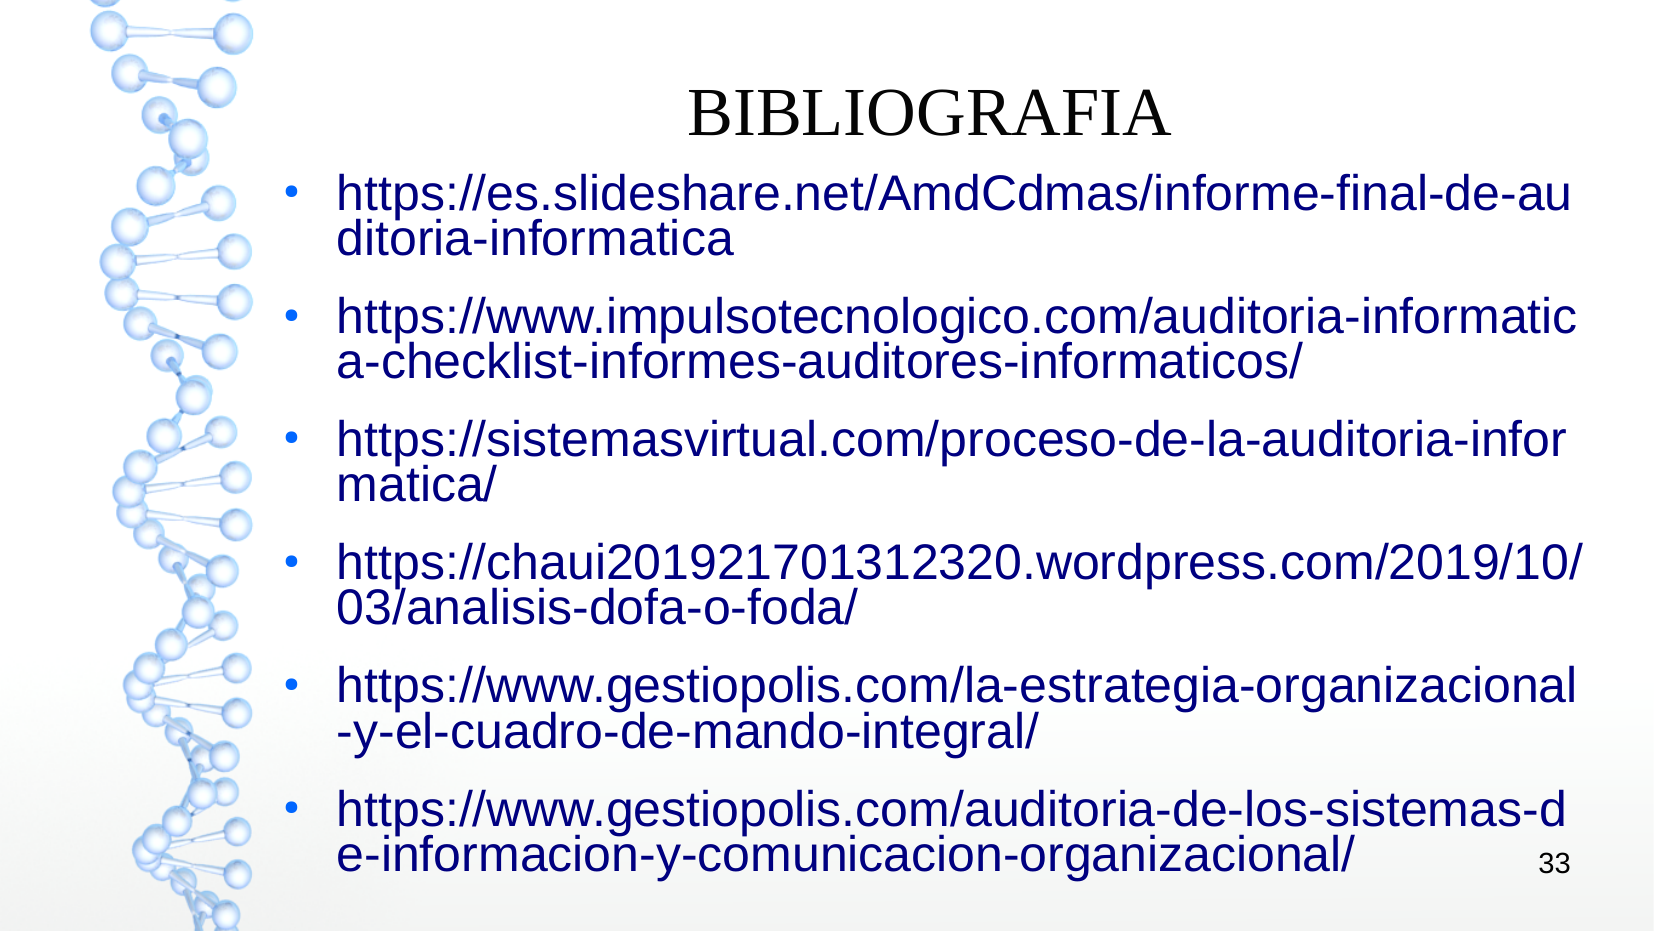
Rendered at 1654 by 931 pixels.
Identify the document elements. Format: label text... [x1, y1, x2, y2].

title BIBLIOGRAFIA [265, 35, 1595, 165]
list https://es.slideshare.net/AmdCdmas/informe-final-de-auditoria-informatica https://www.impulsotecnologico.com/auditoria-informatica-checklist-informes-auditores-informaticos/ https://sistemasvirtual.com/proceso-de-la-auditoria-informatica/ https://chaui201921701312320.wordpress.com/2019/10/03/analisis-dofa-o-foda/ https://www.gestiopolis.com/la-estrategia-organizacional-y-el-cuadro-de-mando-integral/ https://www.gestiopolis.com/auditoria-de-los-sistemas-de-informacion-y-comunicacion-organizacional/ [265, 165, 1595, 910]
picture [0, 0, 1654, 931]
